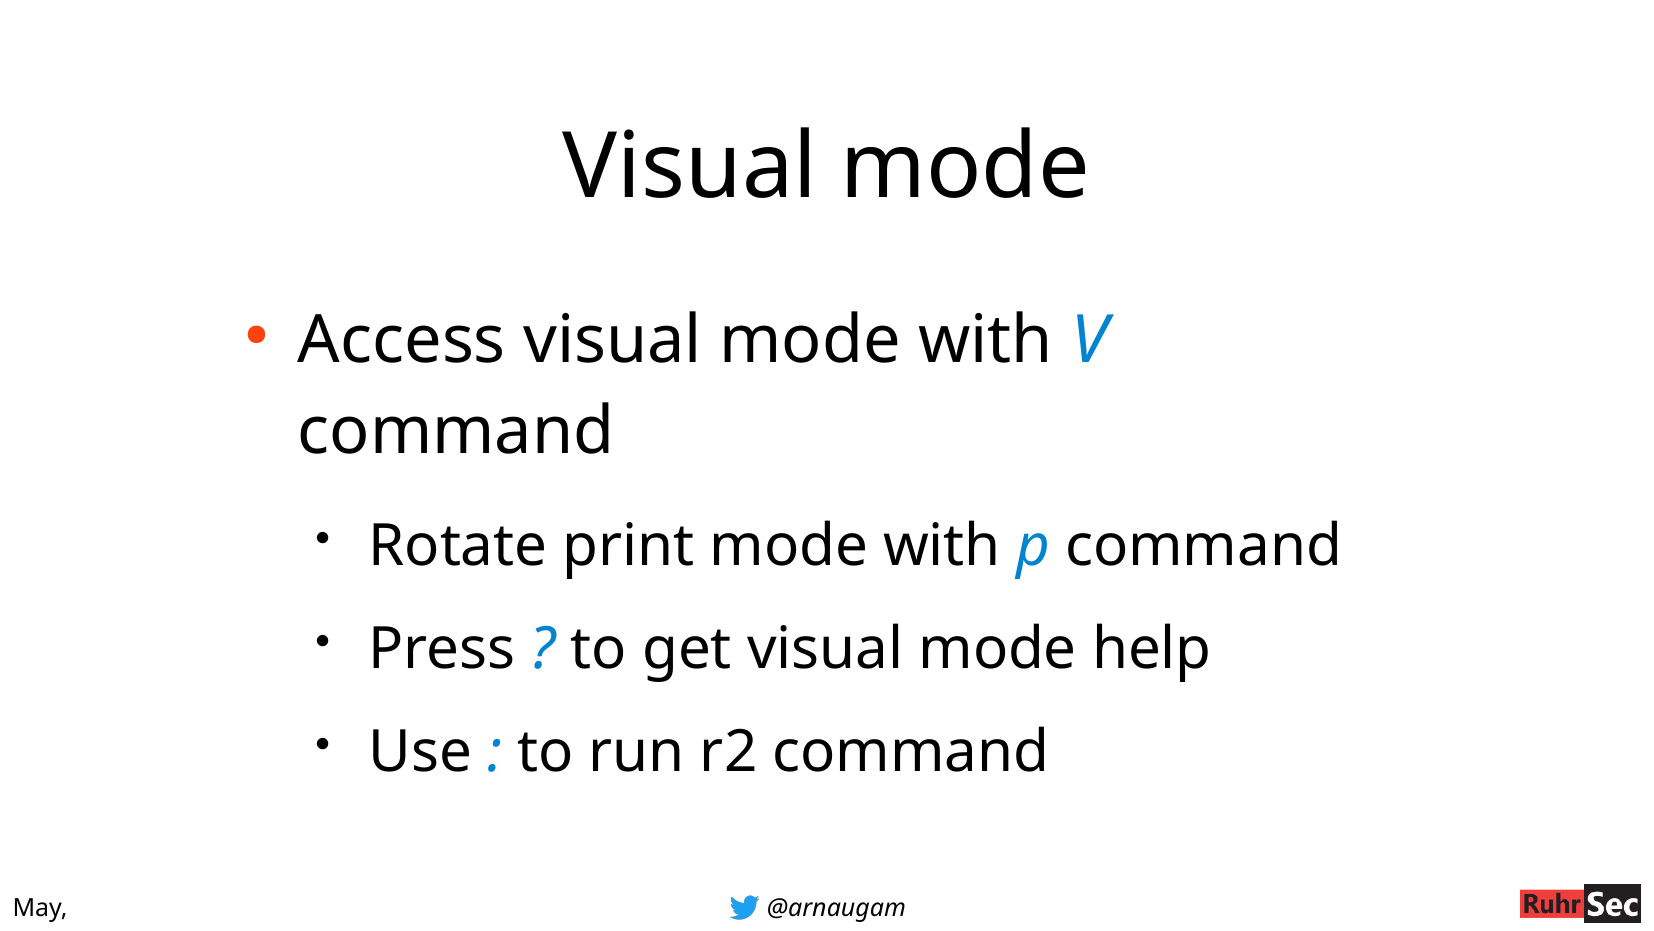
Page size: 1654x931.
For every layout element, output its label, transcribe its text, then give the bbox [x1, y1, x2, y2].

title Visual mode [82, 84, 1571, 240]
picture [721, 884, 768, 931]
picture [1520, 884, 1641, 923]
list Access visual mode with V command Rotate print mode with p command Press ? to get visual mode help Use : to run r2 command [226, 291, 1427, 757]
